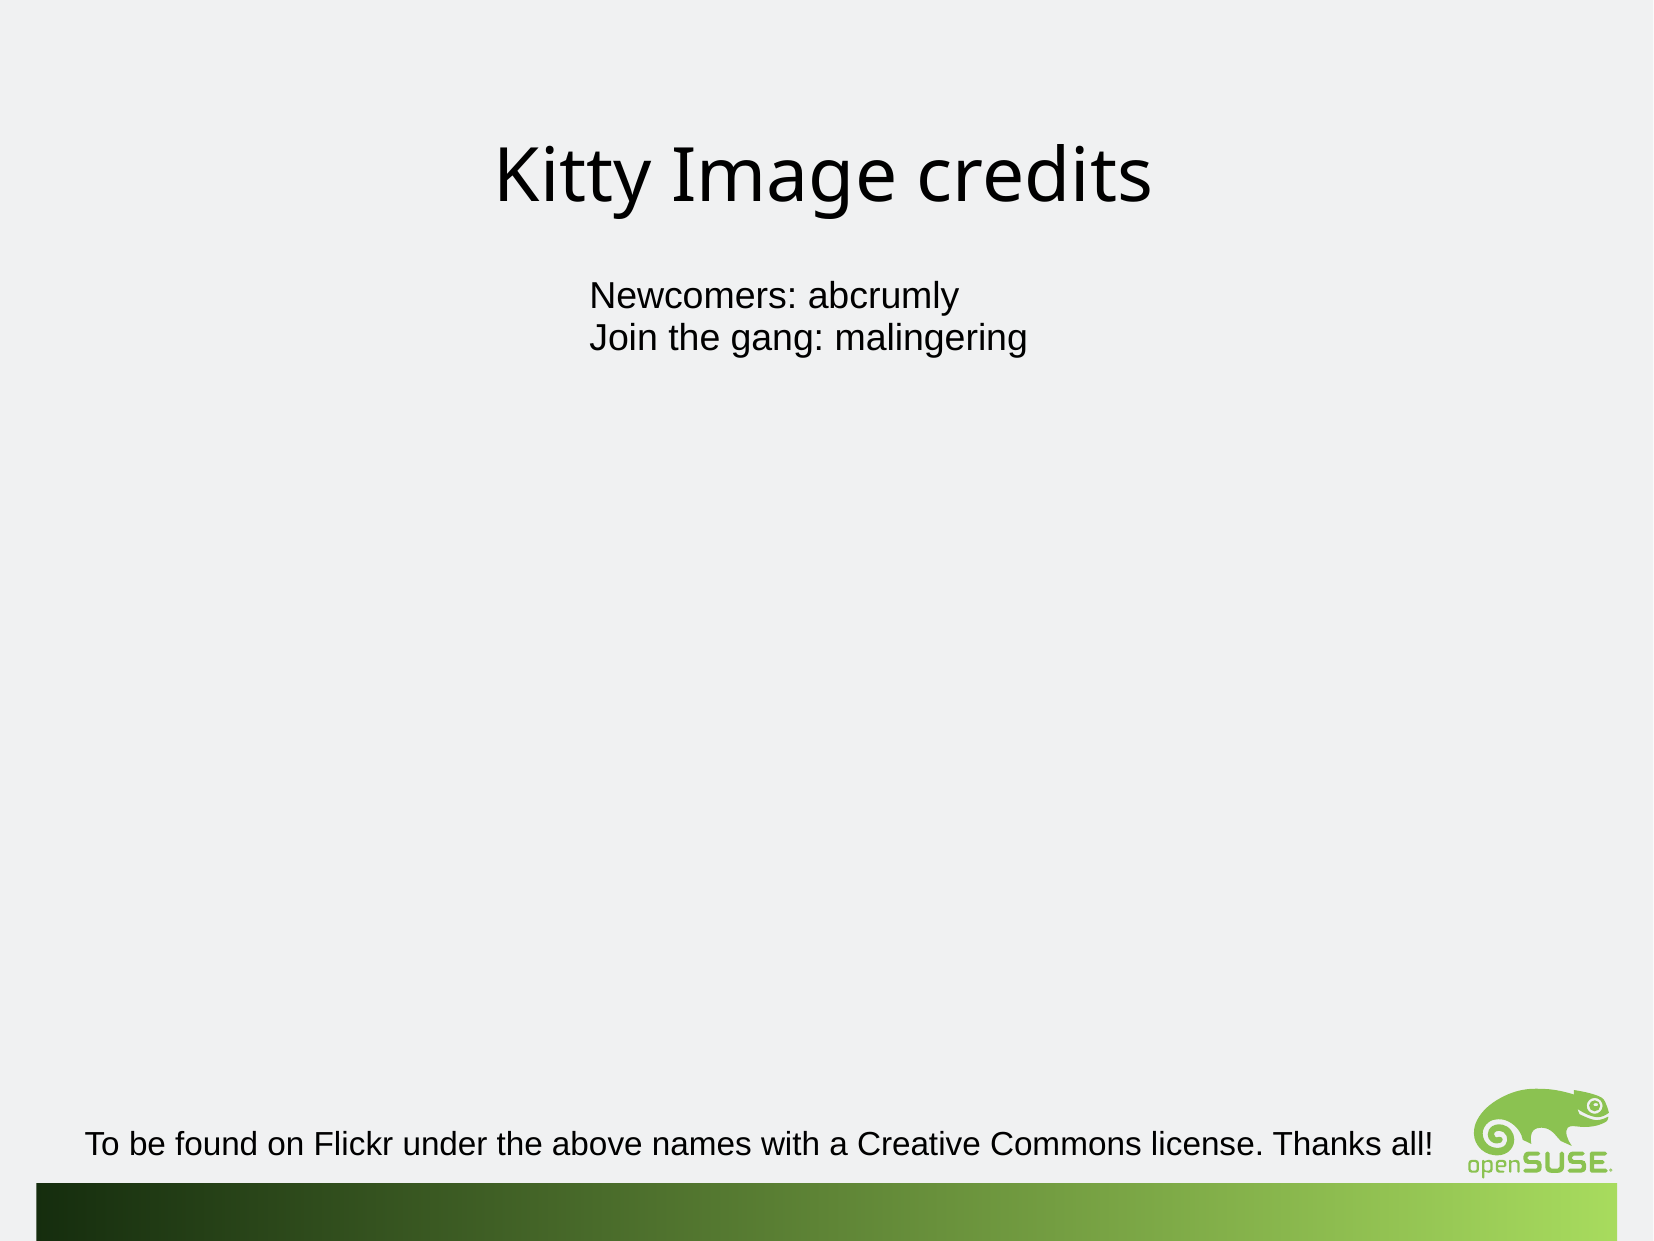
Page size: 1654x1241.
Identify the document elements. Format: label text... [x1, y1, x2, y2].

text_box To be found on Flickr under the above names with a Creative Commons license. Thanks all! [26, 1118, 1494, 1178]
text_box Newcomers: abcrumly Join the gang: malingering [574, 266, 1303, 971]
picture [0, 0, 1654, 1241]
text_box Kitty Image credits [79, 113, 1568, 254]
